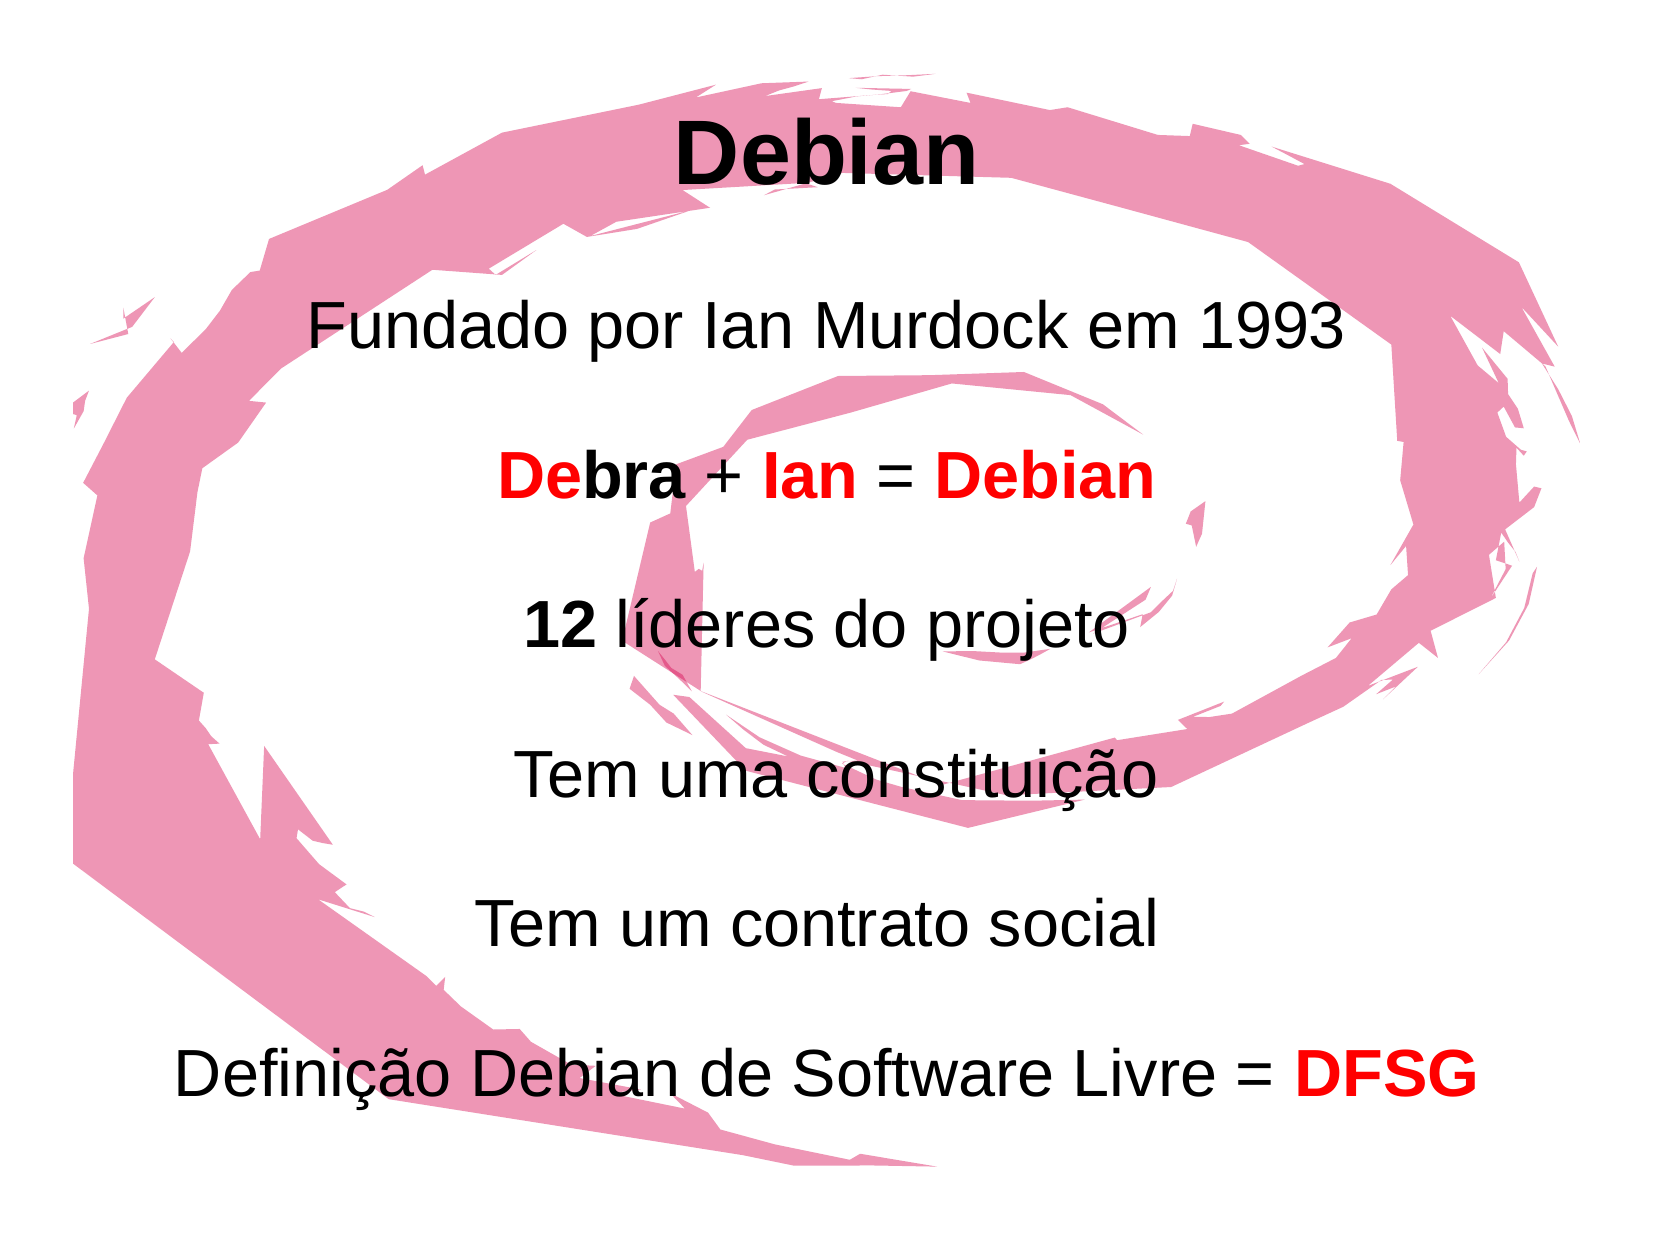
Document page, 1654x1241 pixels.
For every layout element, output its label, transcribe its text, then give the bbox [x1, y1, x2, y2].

subtitle Fundado por Ian Murdock em 1993 Debra + Ian = Debian 12 líderes do projeto Tem uma constituição Tem um contrato social Definição Debian de Software Livre = DFSG [82, 288, 1571, 1111]
title Debian [82, 49, 1571, 257]
